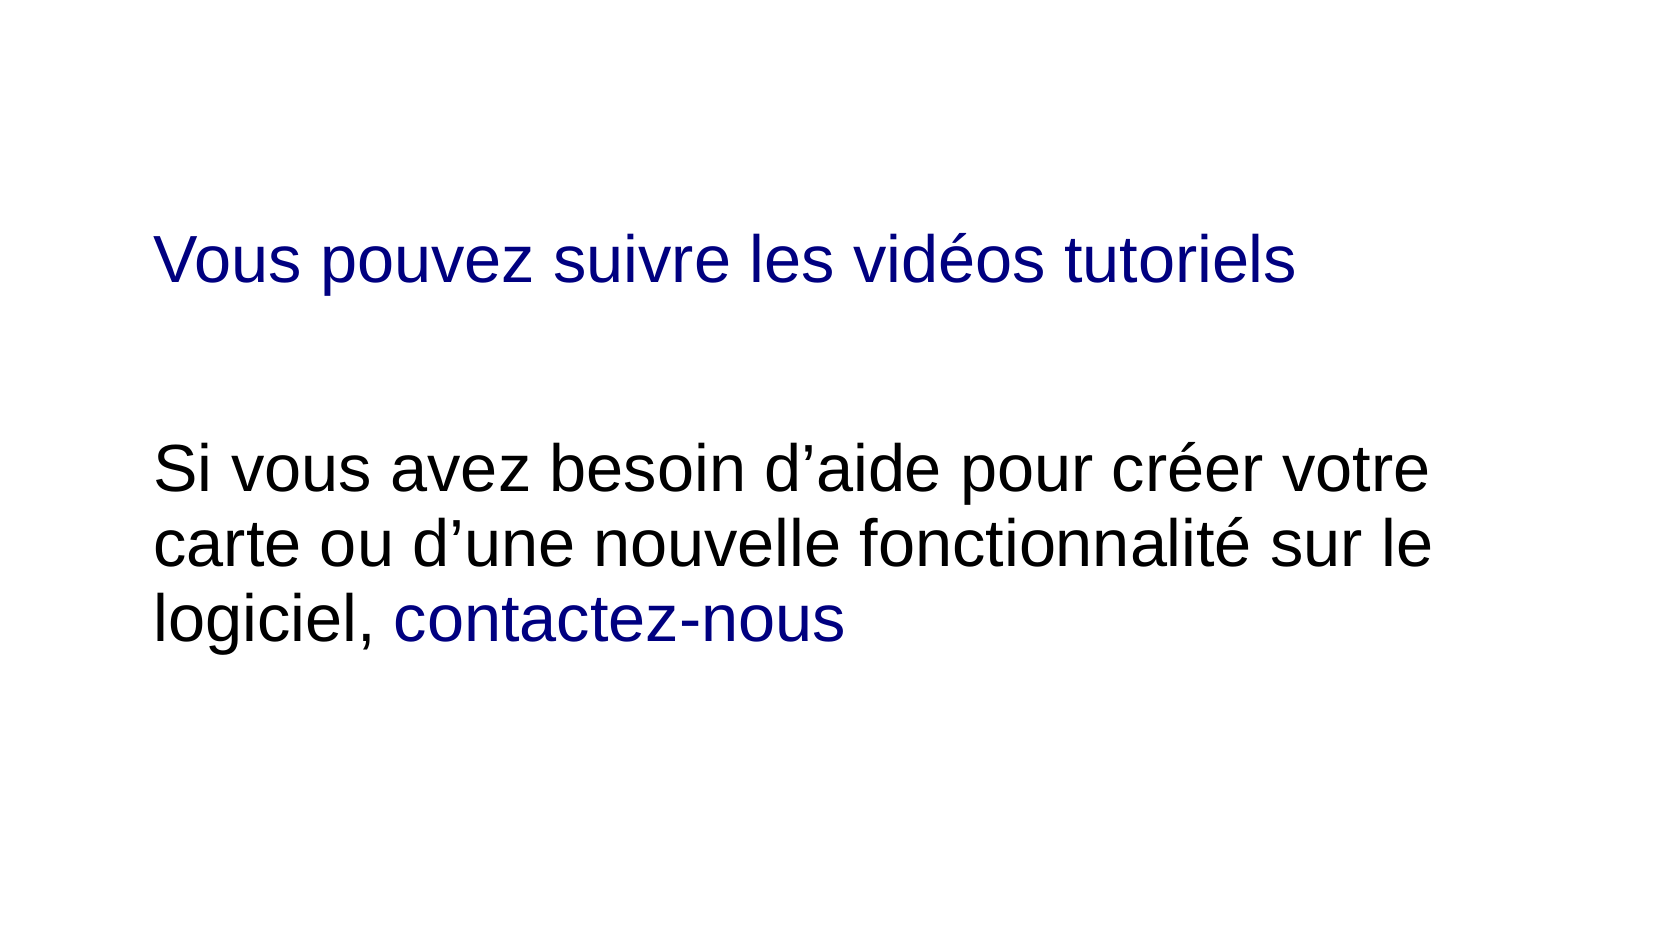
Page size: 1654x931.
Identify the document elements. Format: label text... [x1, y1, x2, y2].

list Vous pouvez suivre les vidéos tutoriels Si vous avez besoin d’aide pour créer votre carte ou d’une nouvelle fonctionnalité sur le logiciel, contactez-nous [82, 118, 1571, 758]
